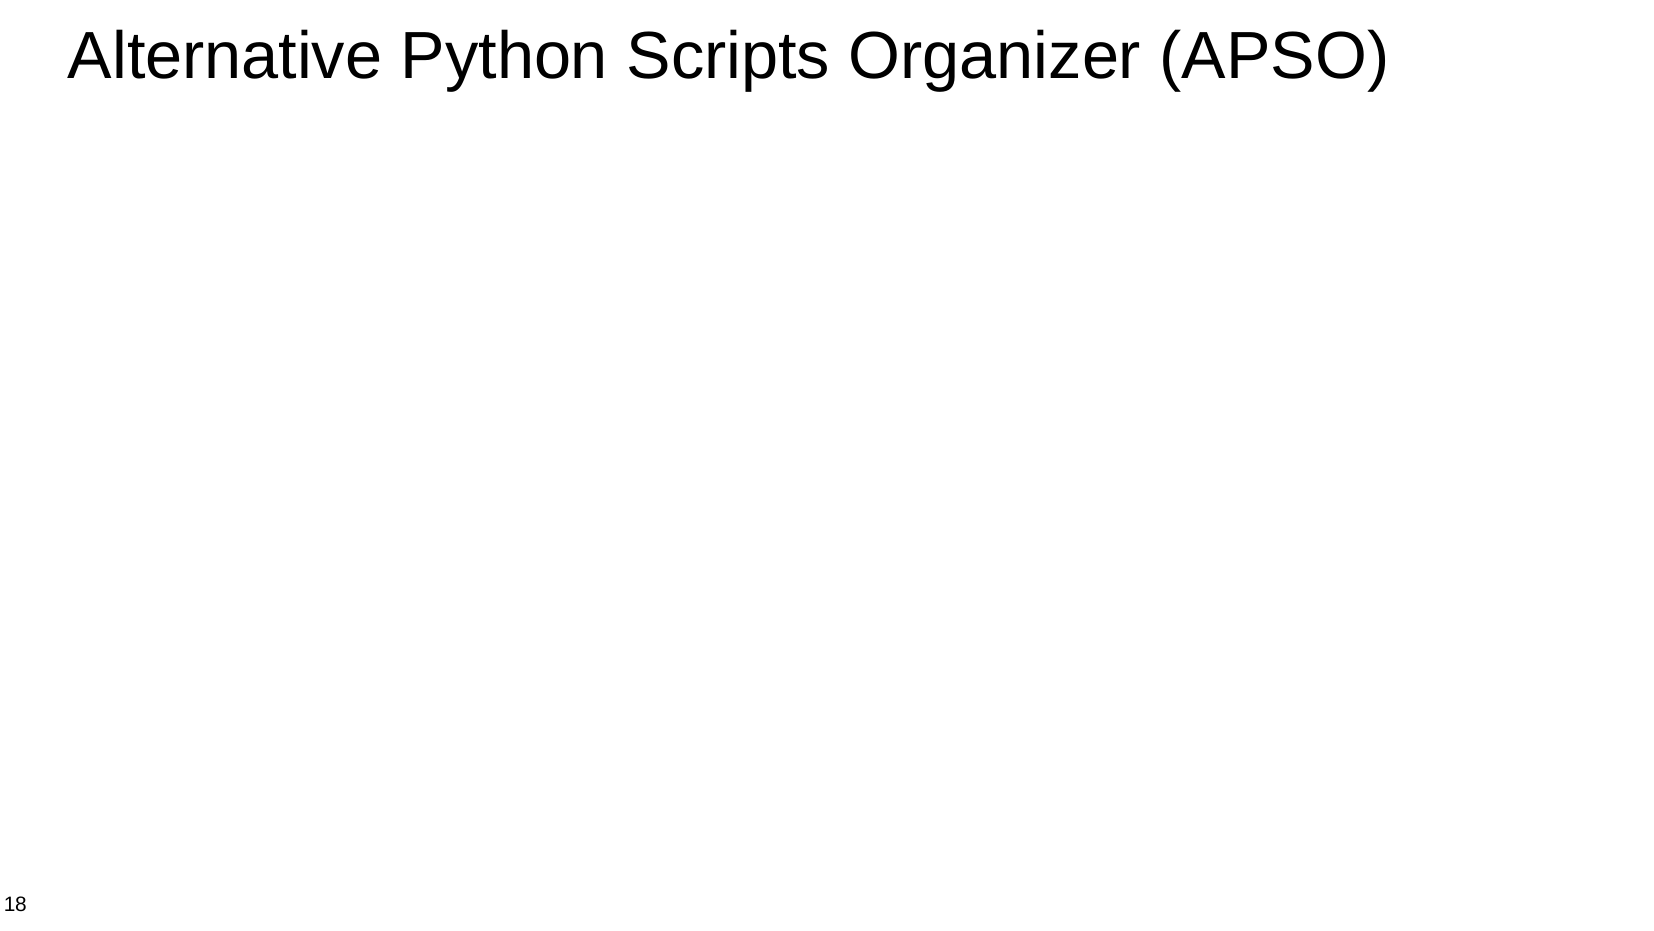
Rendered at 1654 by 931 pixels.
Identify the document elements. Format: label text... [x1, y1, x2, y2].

text_box <number> [0, 885, 113, 924]
subtitle Alternative Python Scripts Organizer (APSO) [67, 17, 1557, 275]
